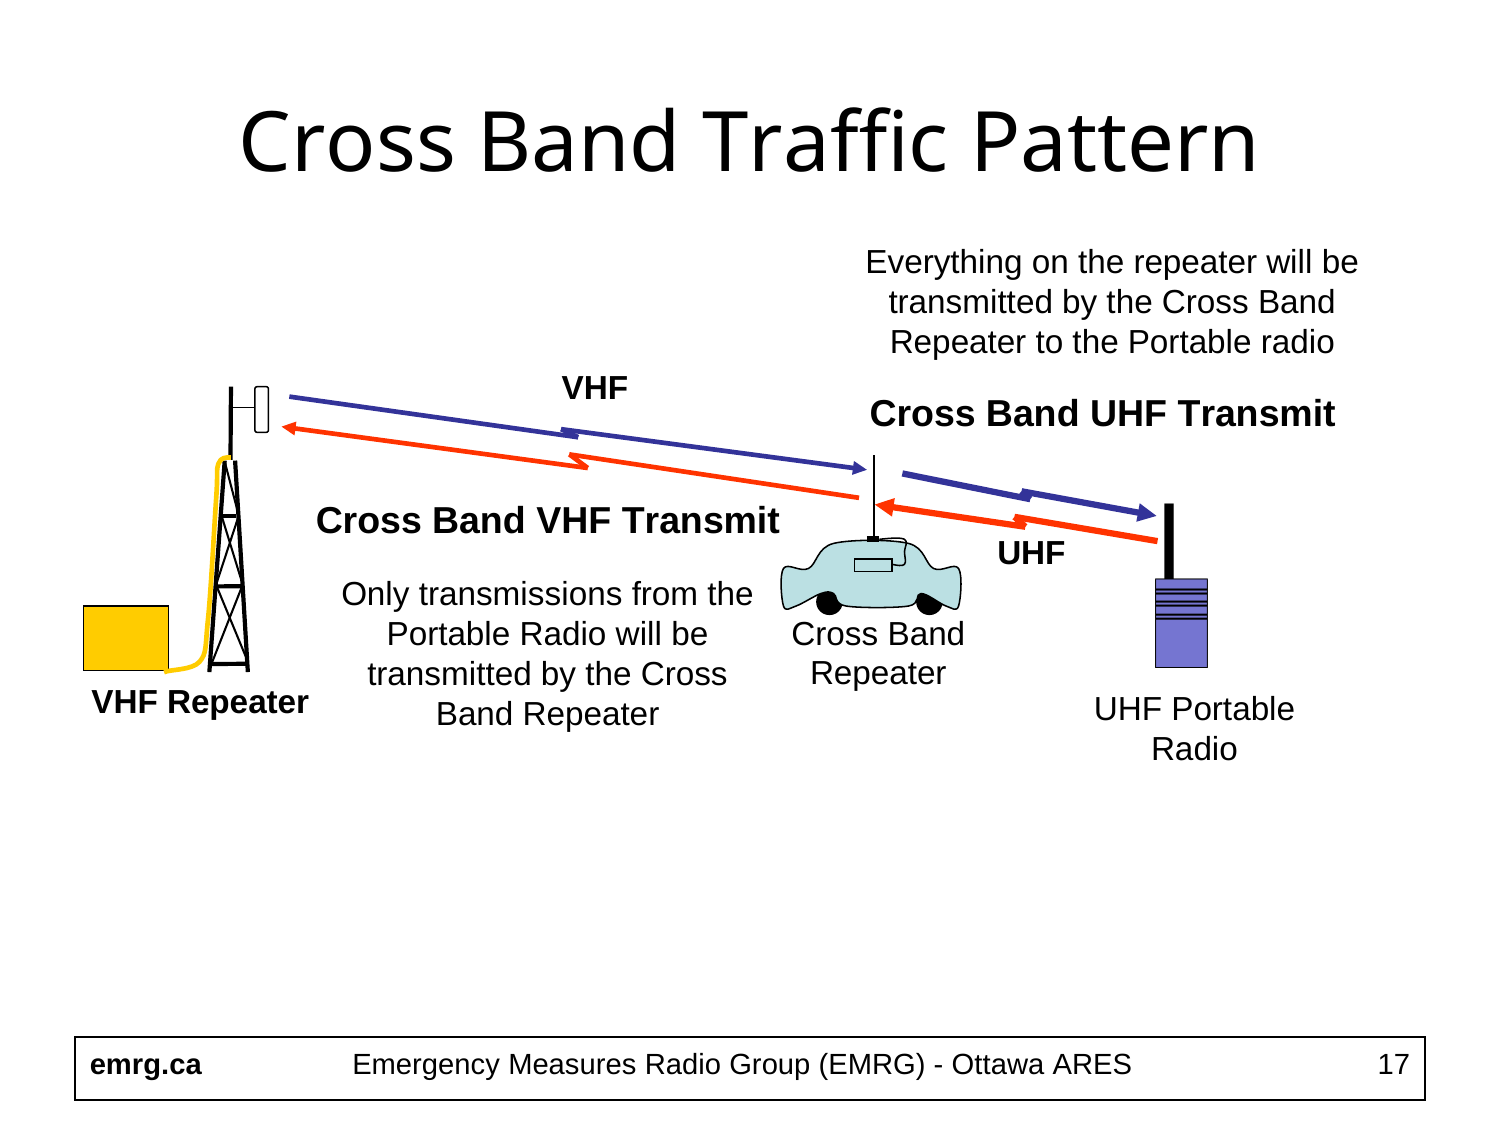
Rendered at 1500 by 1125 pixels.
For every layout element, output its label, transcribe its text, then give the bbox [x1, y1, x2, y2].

text_box VHF [546, 359, 644, 415]
text_box Only transmissions from the Portable Radio will be transmitted by the Cross Band Repeater [325, 564, 770, 740]
text_box Everything on the repeater will be transmitted by the Cross Band Repeater to the Portable radio [816, 232, 1409, 368]
text_box Cross Band VHF Transmit [301, 487, 796, 549]
text_box Cross Band Repeater [770, 604, 1013, 700]
text_box [781, 540, 961, 604]
text_box <number> [1246, 1037, 1426, 1103]
picture [1154, 503, 1209, 670]
text_box VHF Repeater [76, 672, 325, 728]
text_box [83, 605, 169, 671]
title Cross Band Traffic Pattern [75, 45, 1426, 233]
text_box UHF [982, 523, 1081, 580]
text_box UHF Portable Radio [1062, 679, 1327, 776]
text_box Emergency Measures Radio Group (EMRG) - Ottawa ARES [247, 1037, 1238, 1103]
text_box Cross Band UHF Transmit [854, 381, 1351, 443]
